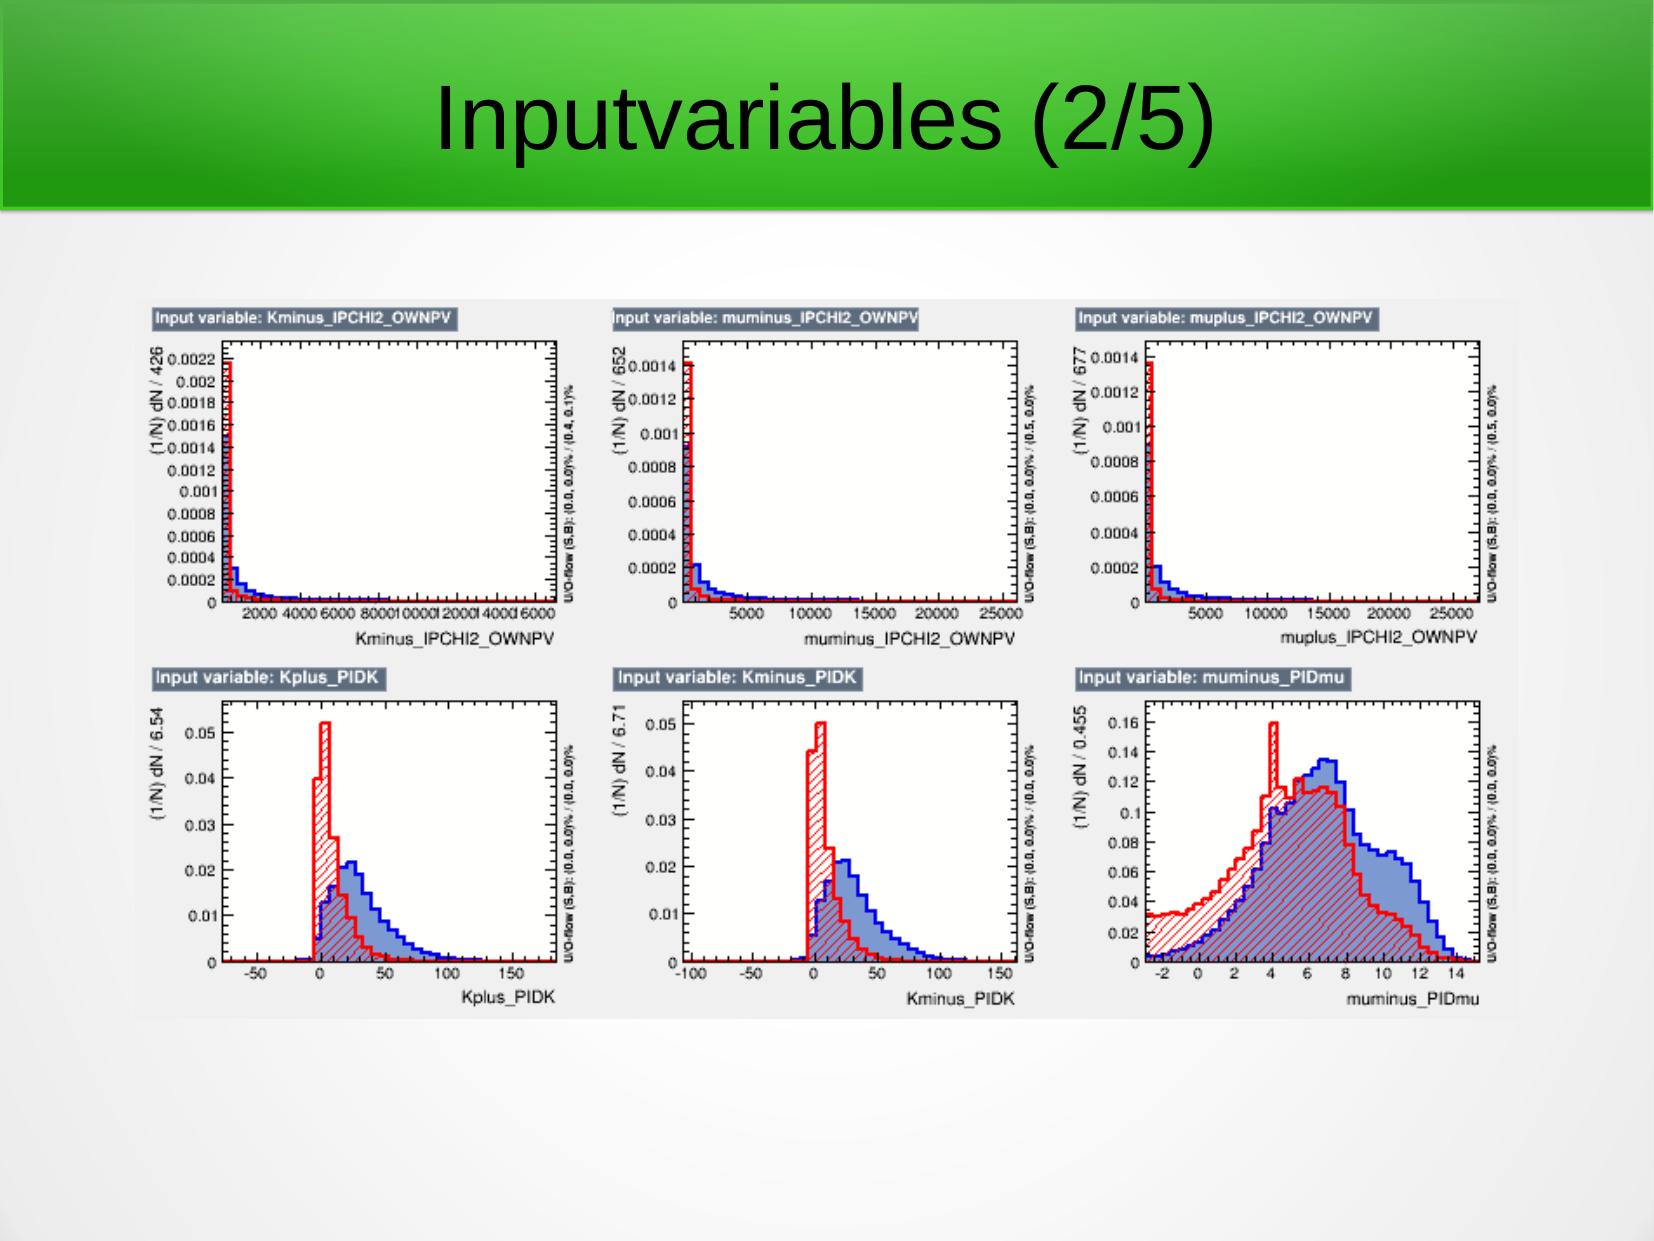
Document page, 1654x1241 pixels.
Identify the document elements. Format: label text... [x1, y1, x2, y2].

picture [135, 299, 1519, 1019]
title Inputvariables (2/5) [82, 47, 1571, 189]
